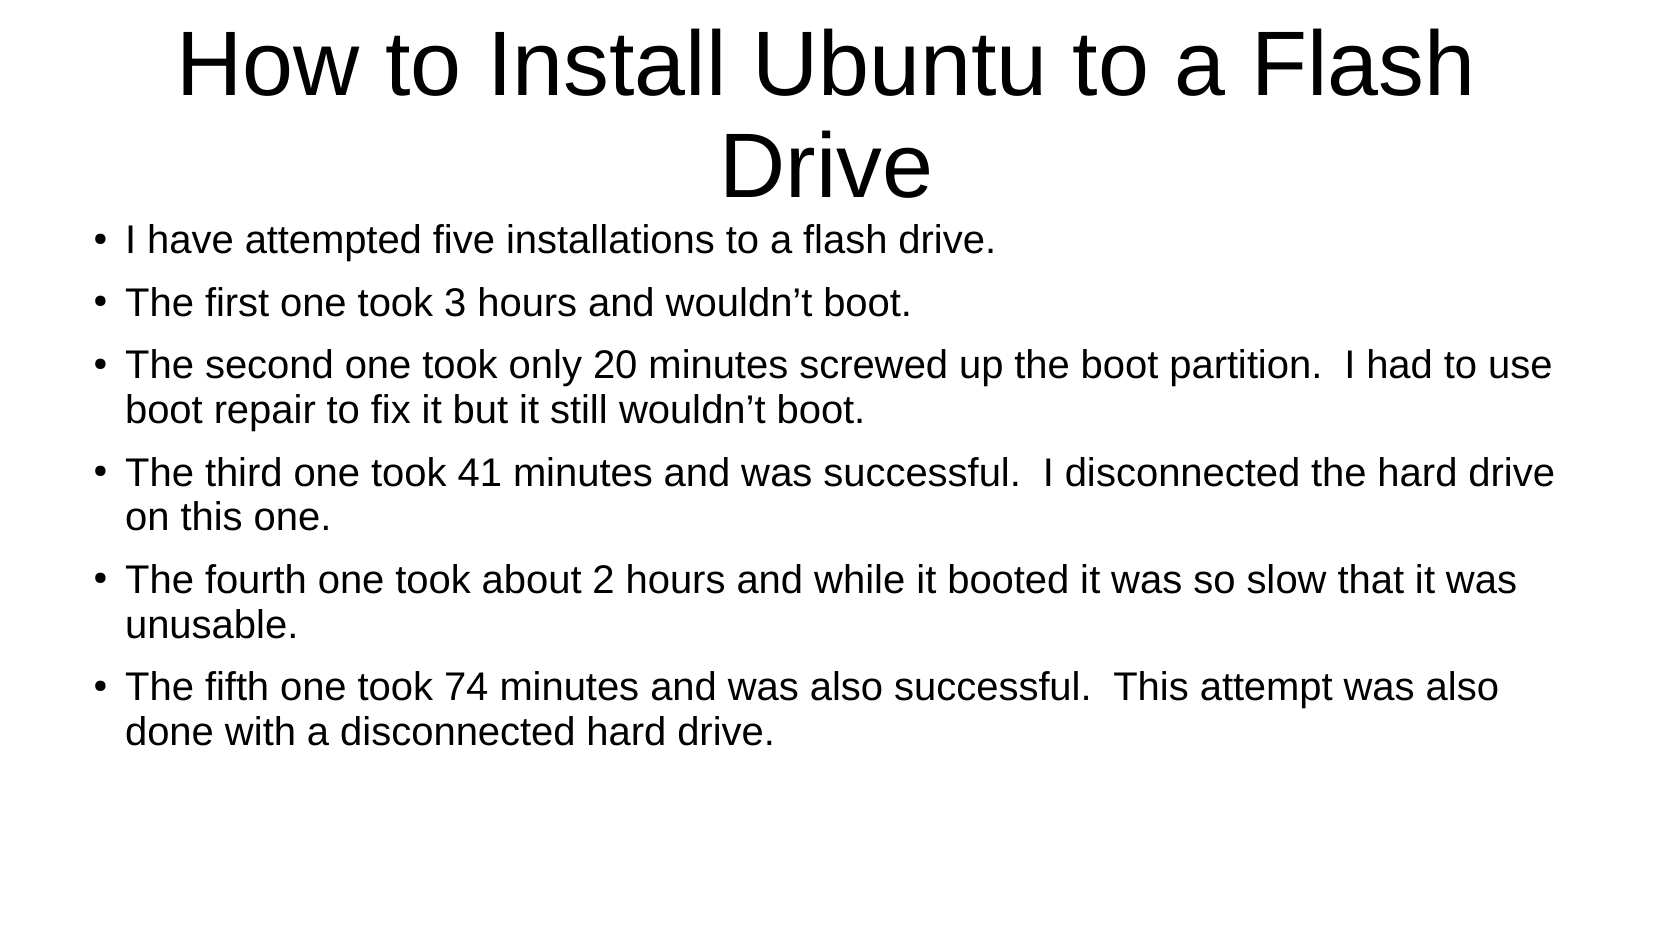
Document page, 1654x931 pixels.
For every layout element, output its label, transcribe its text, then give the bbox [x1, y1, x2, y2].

title How to Install Ubuntu to a Flash Drive [82, 12, 1571, 217]
list I have attempted five installations to a flash drive. The first one took 3 hours and wouldn’t boot. The second one took only 20 minutes screwed up the boot partition. I had to use boot repair to fix it but it still wouldn’t boot. The third one took 41 minutes and was successful. I disconnected the hard drive on this one. The fourth one took about 2 hours and while it booted it was so slow that it was unusable. The fifth one took 74 minutes and was also successful. This attempt was also done with a disconnected hard drive. [82, 217, 1571, 758]
